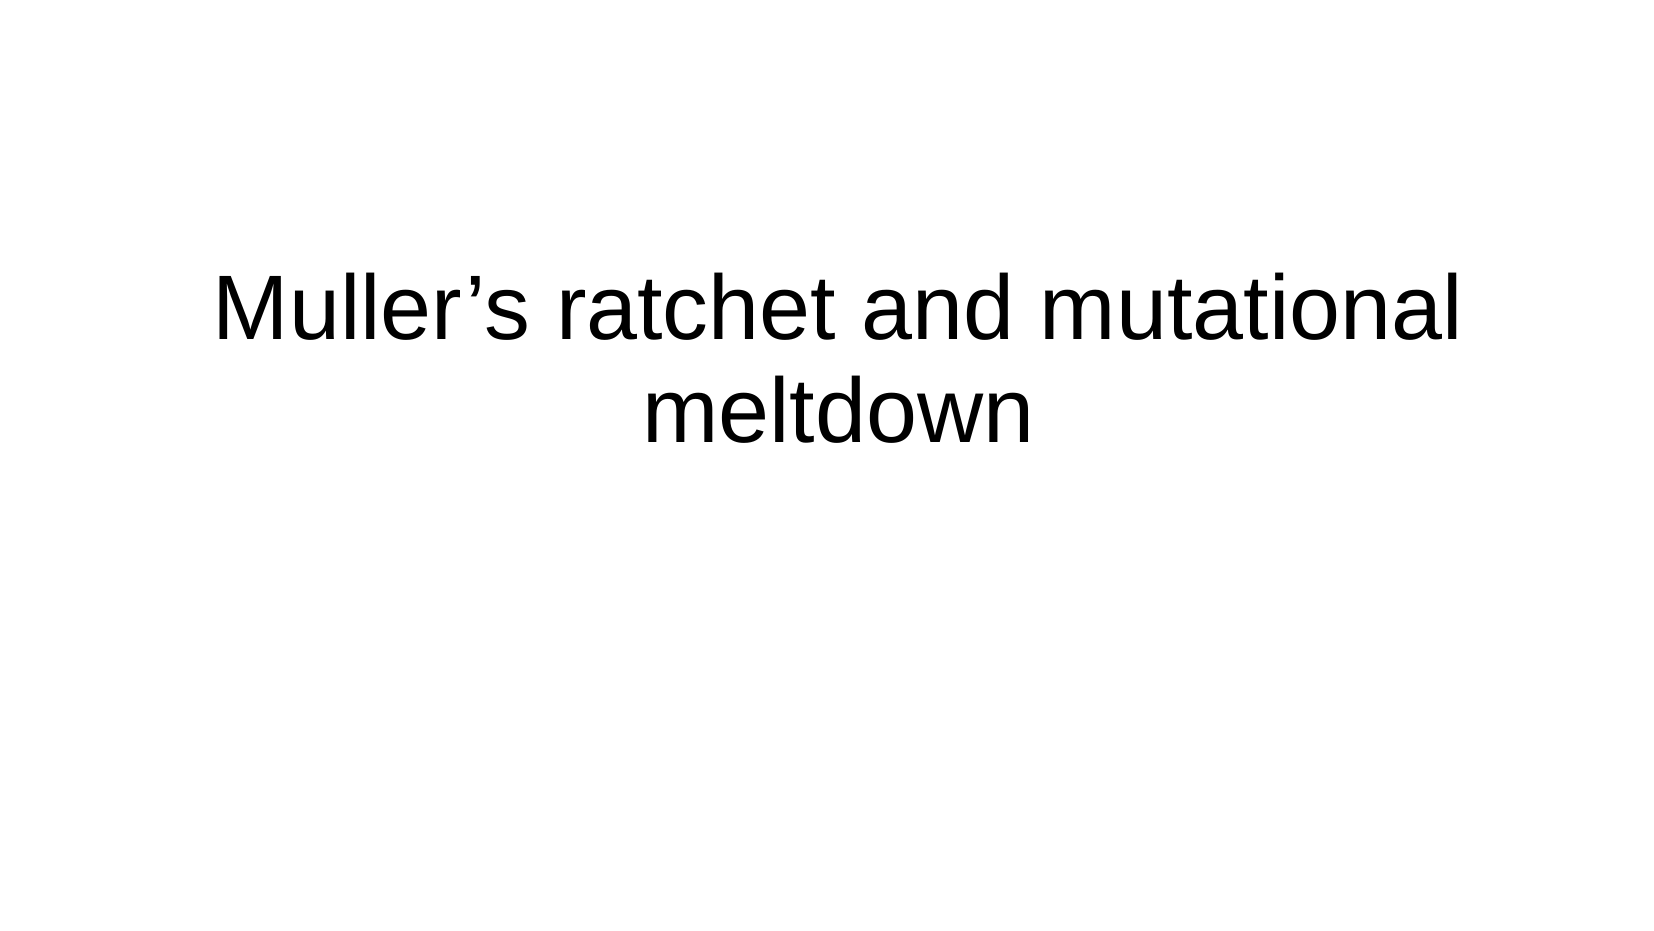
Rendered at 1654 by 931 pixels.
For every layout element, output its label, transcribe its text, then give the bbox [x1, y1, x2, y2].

title Muller’s ratchet and mutational meltdown [94, 273, 1583, 446]
